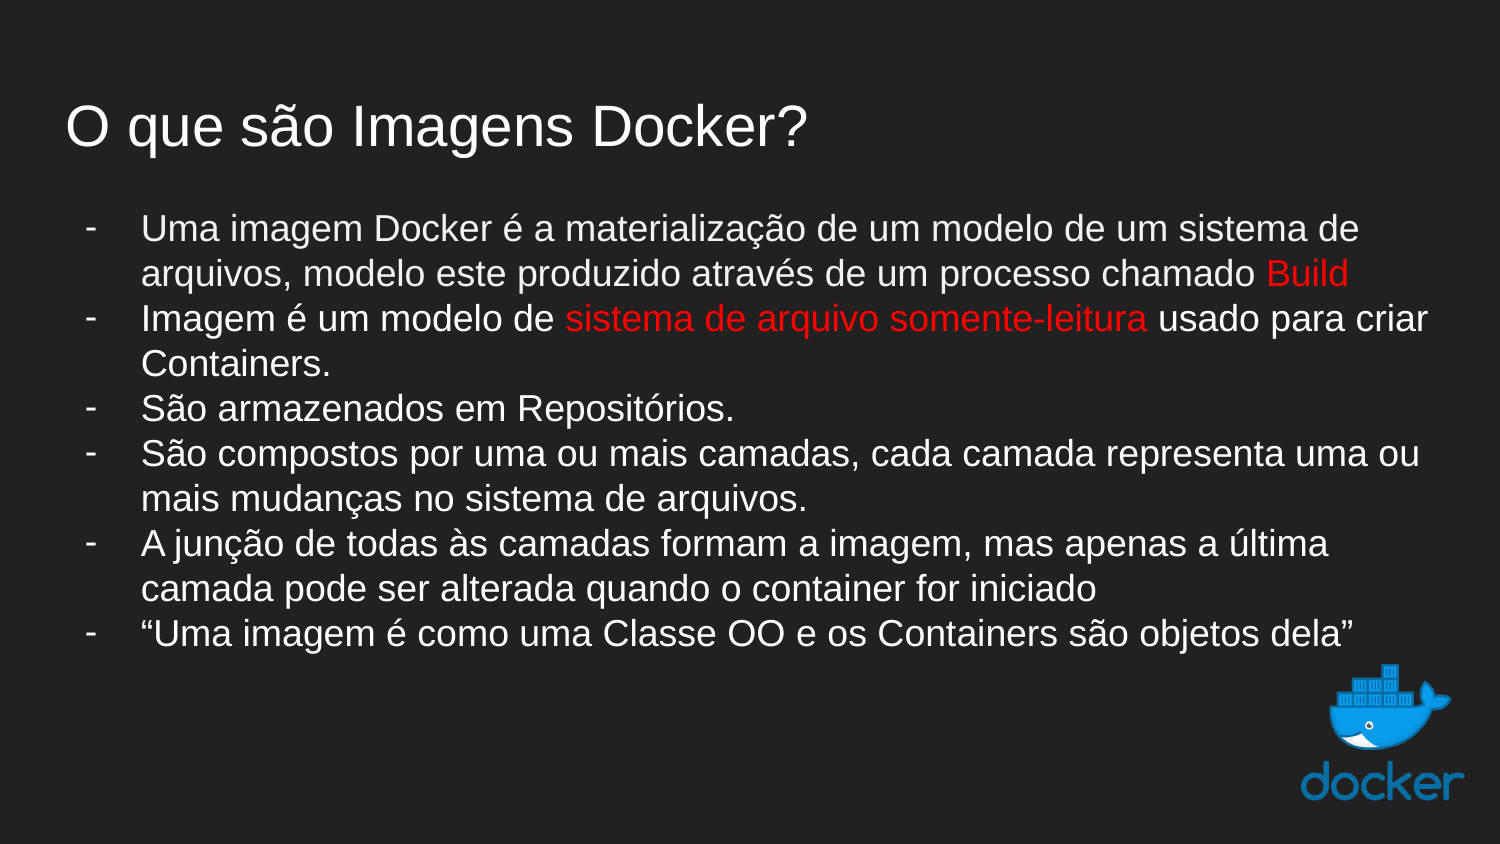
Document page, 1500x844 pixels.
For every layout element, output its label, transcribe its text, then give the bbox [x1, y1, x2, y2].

text_box O que são Imagens Docker? [51, 72, 1449, 167]
picture [1286, 649, 1479, 815]
text_box Uma imagem Docker é a materialização de um modelo de um sistema de arquivos, modelo este produzido através de um processo chamado Build Imagem é um modelo de sistema de arquivo somente-leitura usado para criar Containers. São armazenados em Repositórios. São compostos por uma ou mais camadas, cada camada representa uma ou mais mudanças no sistema de arquivos. A junção de todas às camadas formam a imagem, mas apenas a última camada pode ser alterada quando o container for iniciado “Uma imagem é como uma Classe OO e os Containers são objetos dela” [51, 189, 1449, 750]
